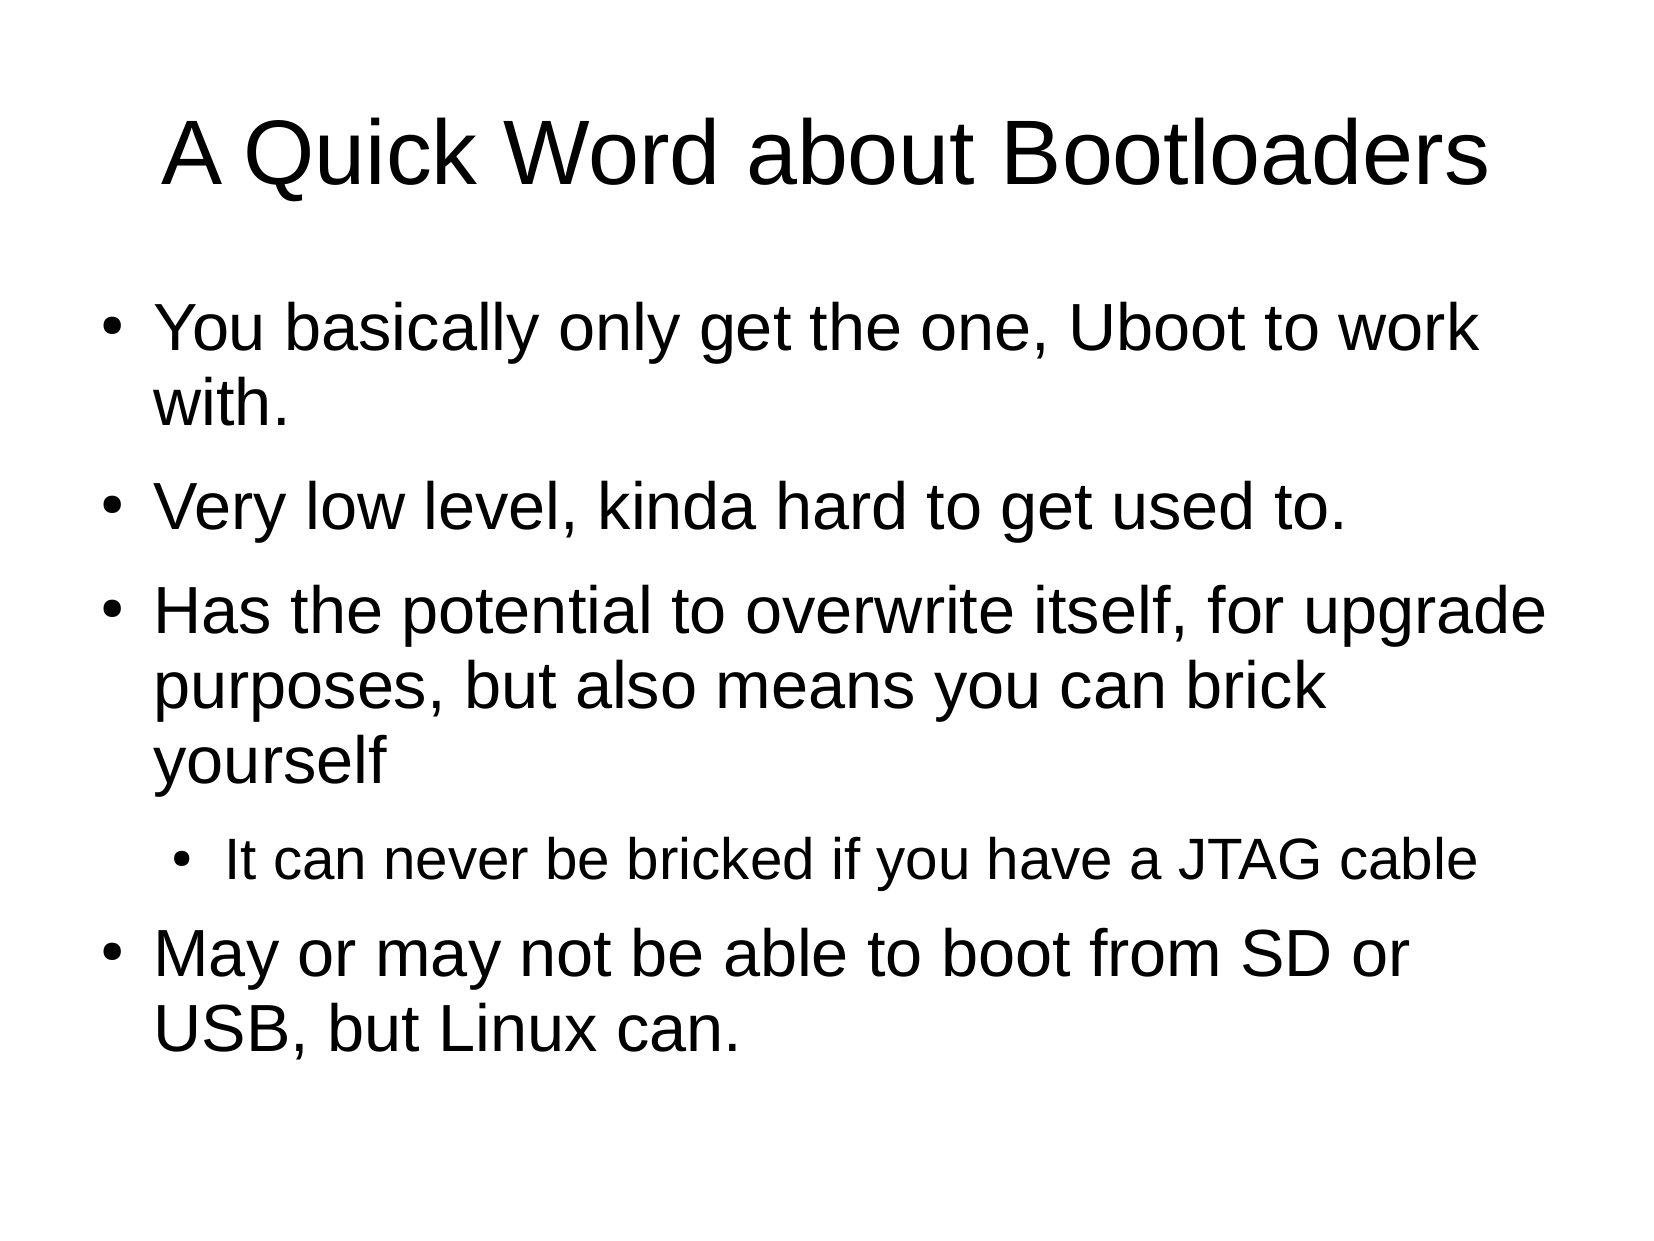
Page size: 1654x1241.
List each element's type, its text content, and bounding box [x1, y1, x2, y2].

list You basically only get the one, Uboot to work with. Very low level, kinda hard to get used to. Has the potential to overwrite itself, for upgrade purposes, but also means you can brick yourself It can never be bricked if you have a JTAG cable May or may not be able to boot from SD or USB, but Linux can. [82, 290, 1571, 1109]
title A Quick Word about Bootloaders [82, 56, 1571, 250]
